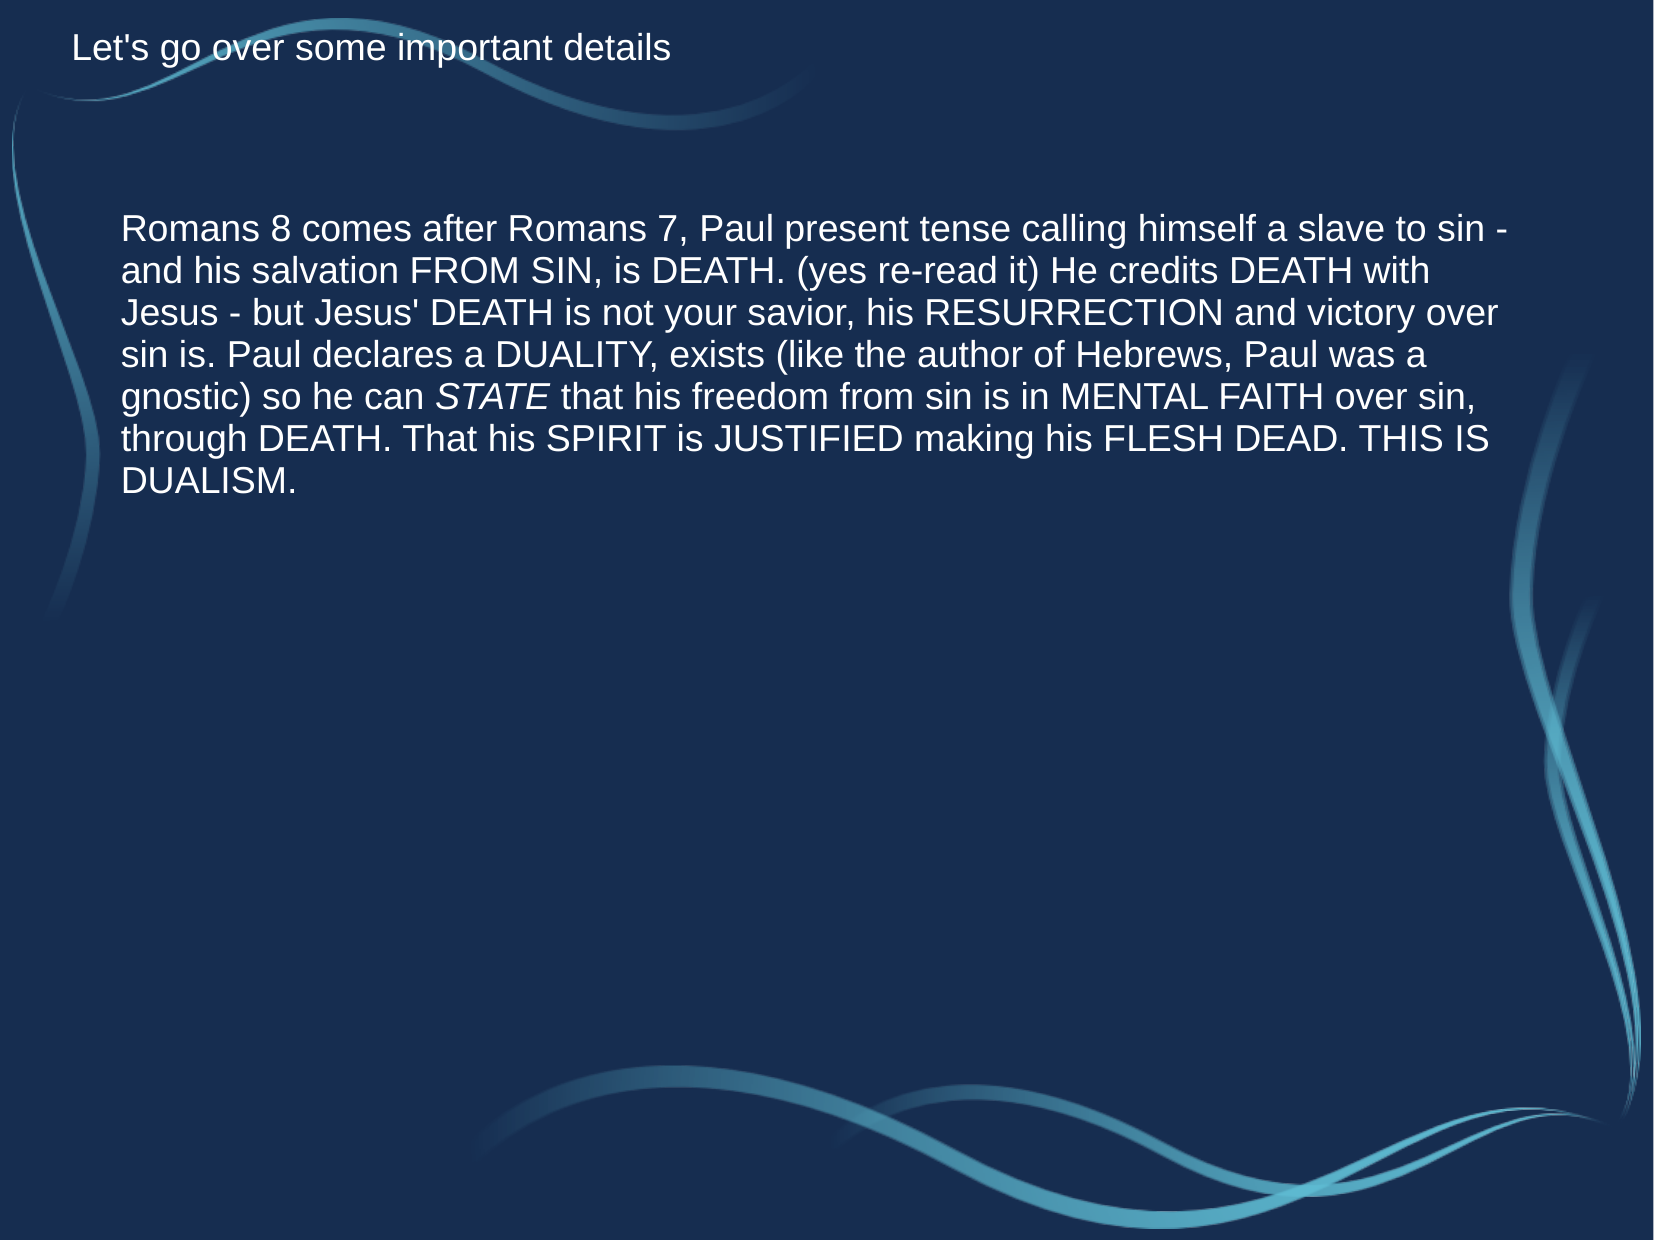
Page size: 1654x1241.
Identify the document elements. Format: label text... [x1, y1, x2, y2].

title Let's go over some important details [56, 18, 1545, 218]
picture [460, 346, 1641, 1229]
picture [12, 18, 105, 625]
list Romans 8 comes after Romans 7, Paul present tense calling himself a slave to sin - and his salvation FROM SIN, is DEATH. (yes re-read it) He credits DEATH with Jesus - but Jesus' DEATH is not your savior, his RESURRECTION and victory over sin is. Paul declares a DUALITY, exists (like the author of Hebrews, Paul was a gnostic) so he can STATE that his freedom from sin is in MENTAL FAITH over sin, through DEATH. That his SPIRIT is JUSTIFIED making his FLESH DEAD. THIS IS DUALISM. [102, 200, 1546, 1104]
